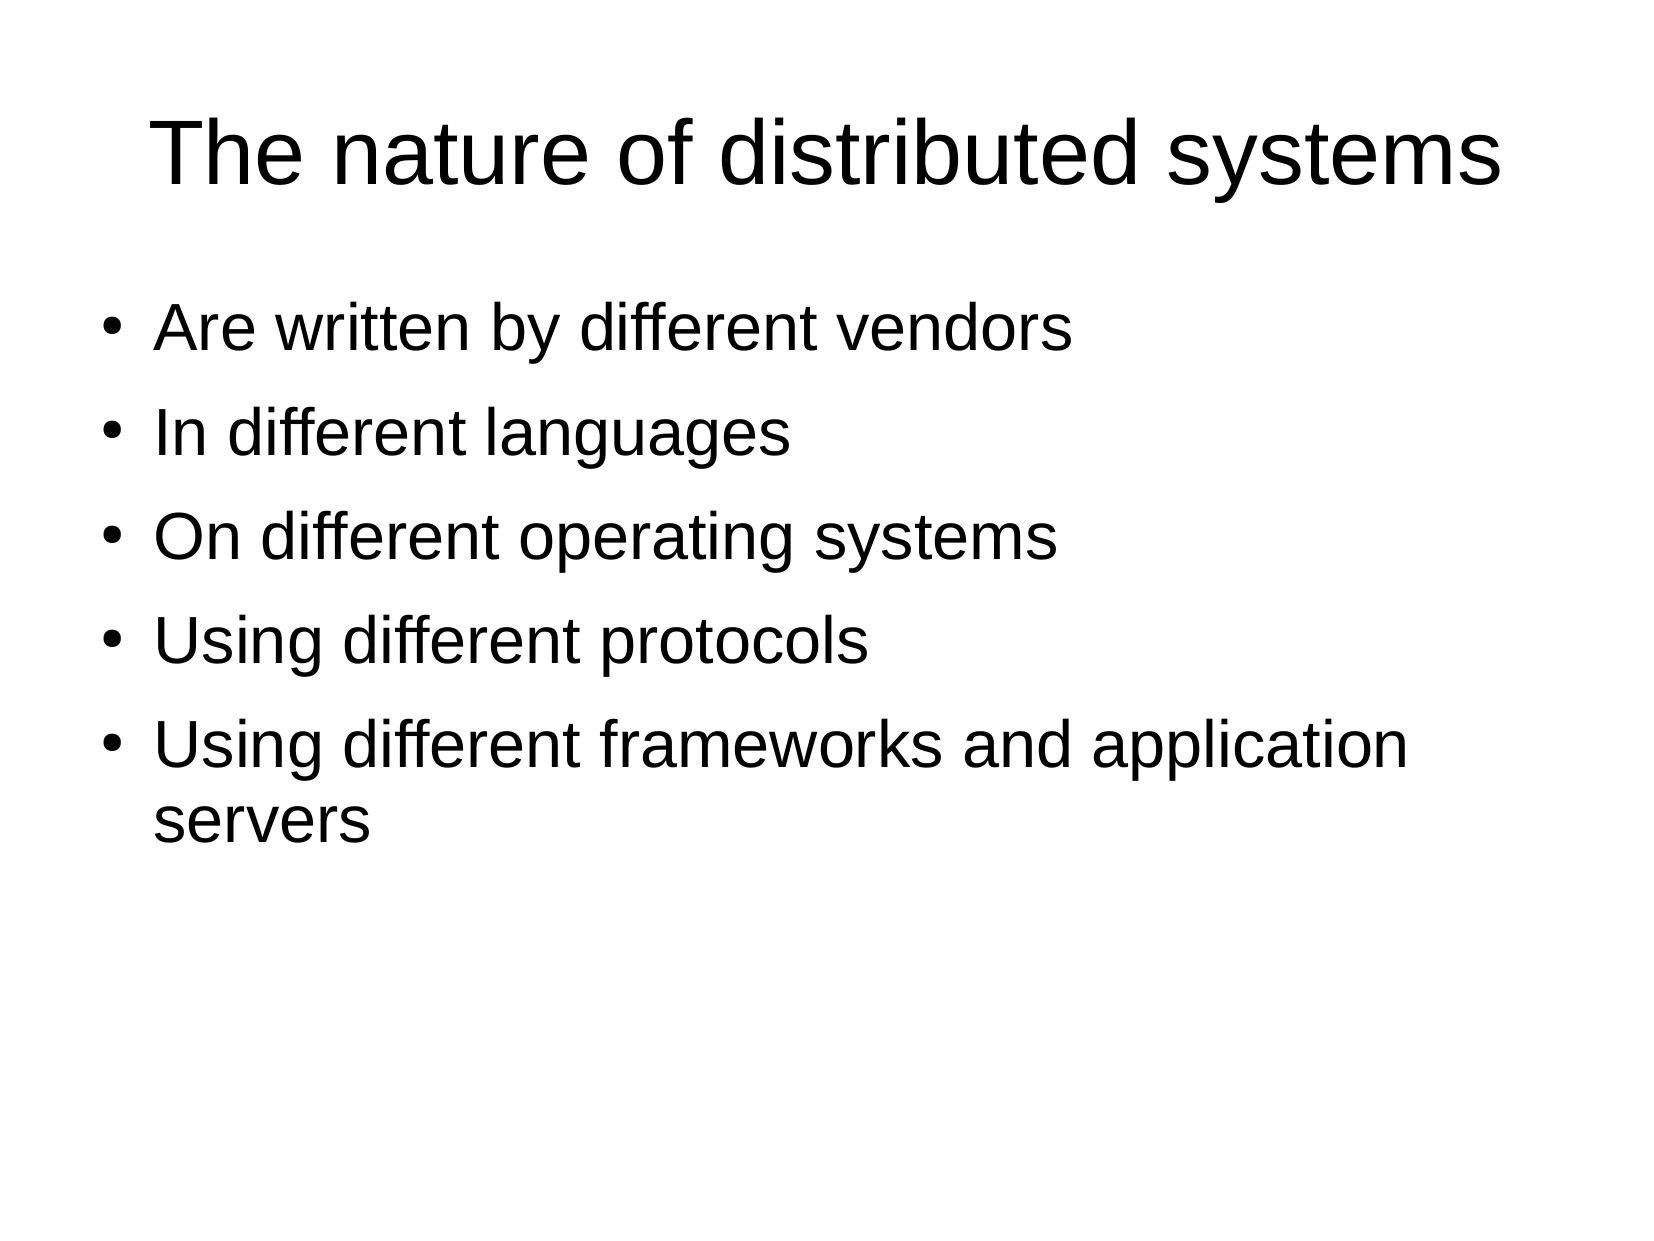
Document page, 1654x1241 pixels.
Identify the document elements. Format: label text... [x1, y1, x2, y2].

list Are written by different vendors In different languages On different operating systems Using different protocols Using different frameworks and application servers [82, 290, 1538, 1010]
title The nature of distributed systems [82, 49, 1571, 257]
